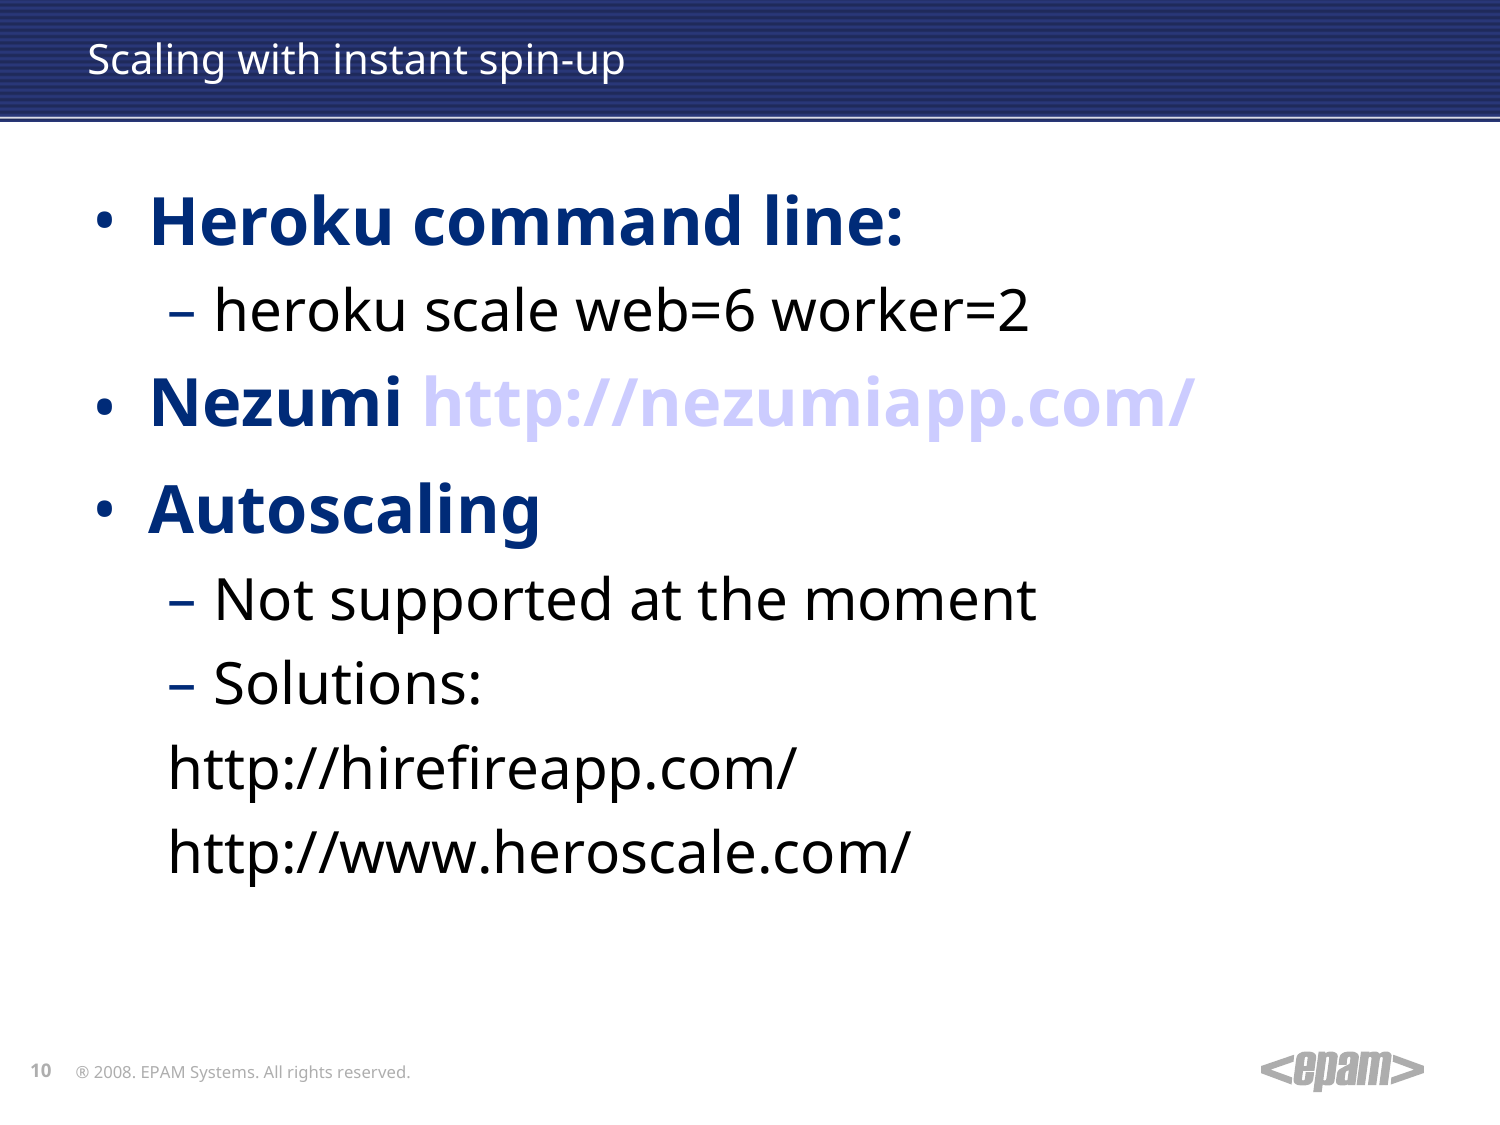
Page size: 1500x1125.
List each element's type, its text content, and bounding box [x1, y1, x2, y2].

text_box Heroku command line: heroku scale web=6 worker=2 Nezumi http://nezumiapp.com/ Autoscaling Not supported at the moment Solutions: http://hirefireapp.com/ http://www.heroscale.com/ [77, 171, 1426, 1014]
text_box <szám> [12, 1054, 70, 1090]
text_box Scaling with instant spin-up [72, 25, 1423, 91]
